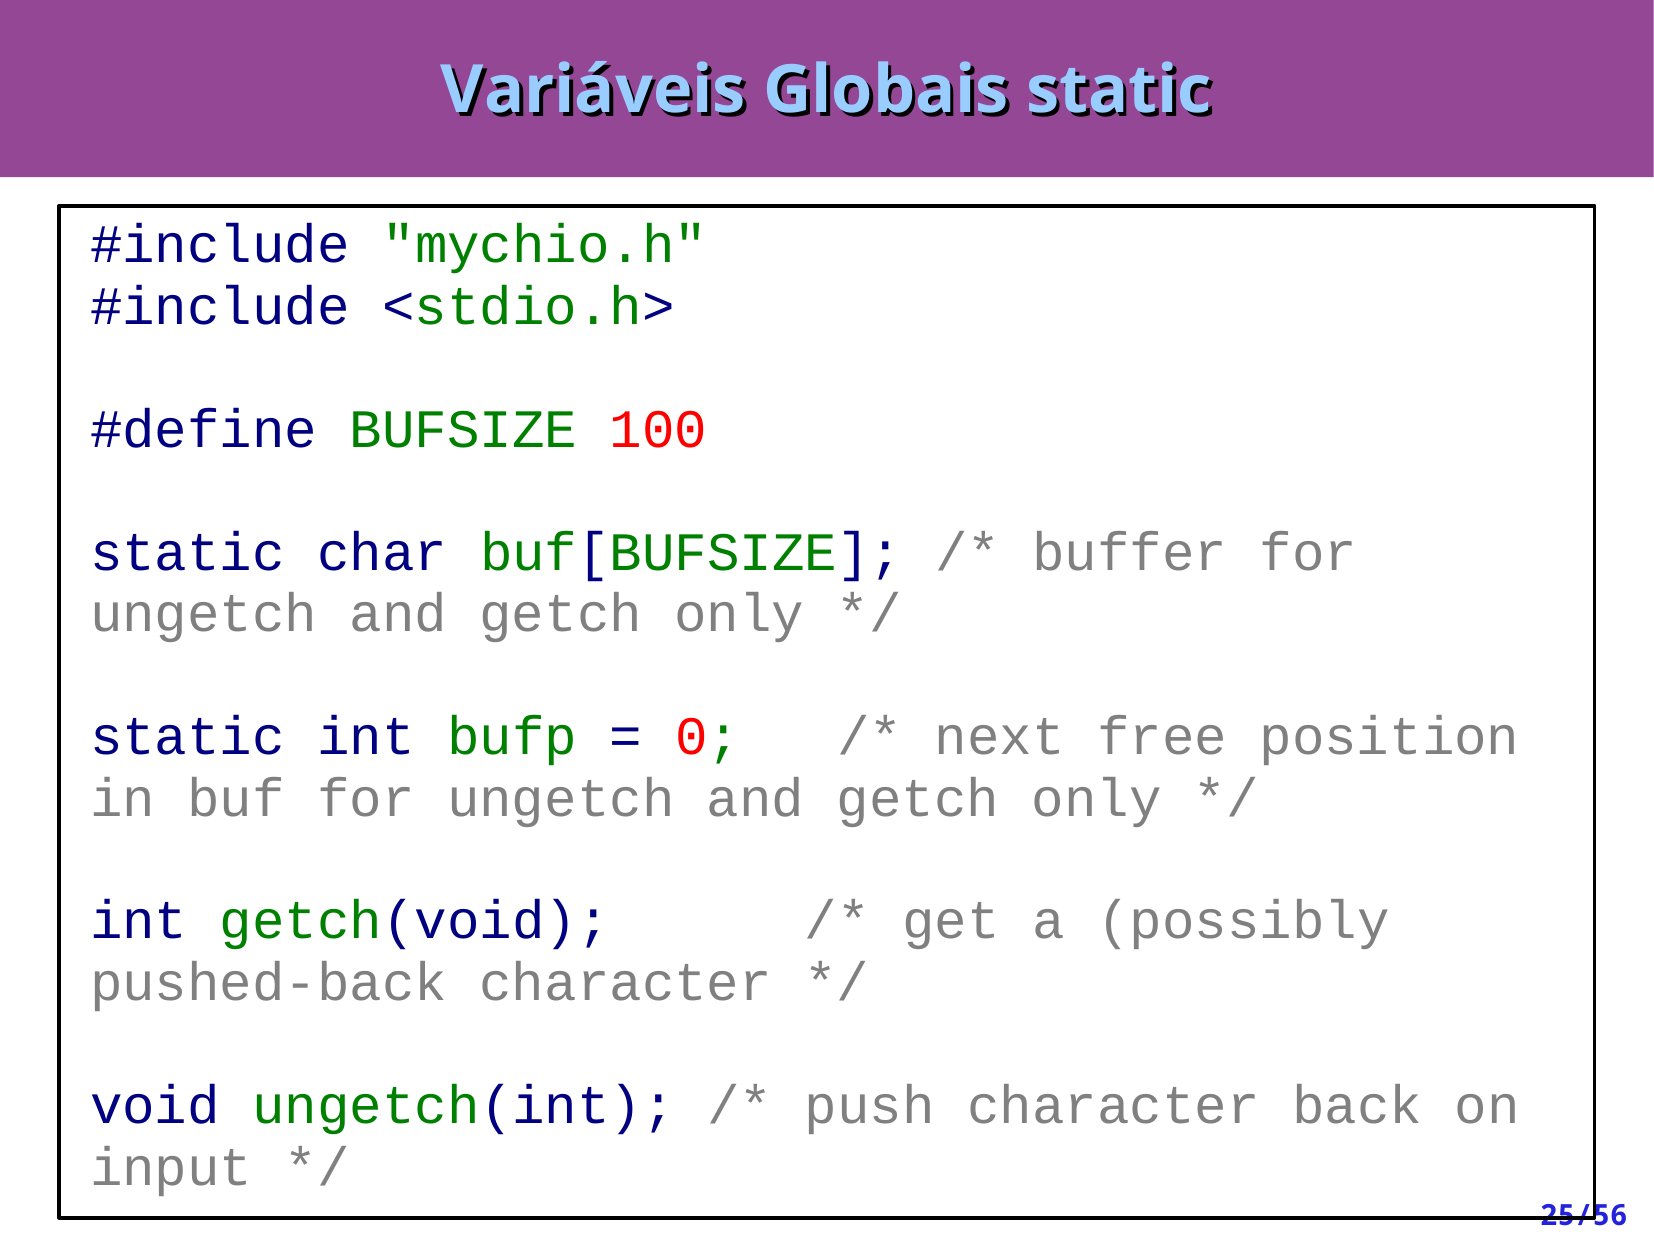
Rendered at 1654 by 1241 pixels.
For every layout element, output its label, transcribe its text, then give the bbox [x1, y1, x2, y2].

text_box #include "mychio.h" #include <stdio.h> #define BUFSIZE 100 static char buf[BUFSIZE]; /* buffer for ungetch and getch only */ static int bufp = 0; /* next free position in buf for ungetch and getch only */ int getch(void); /* get a (possibly pushed-back character */ void ungetch(int); /* push character back on input */ [59, 205, 1595, 1218]
title Variáveis Globais static [82, 0, 1571, 176]
